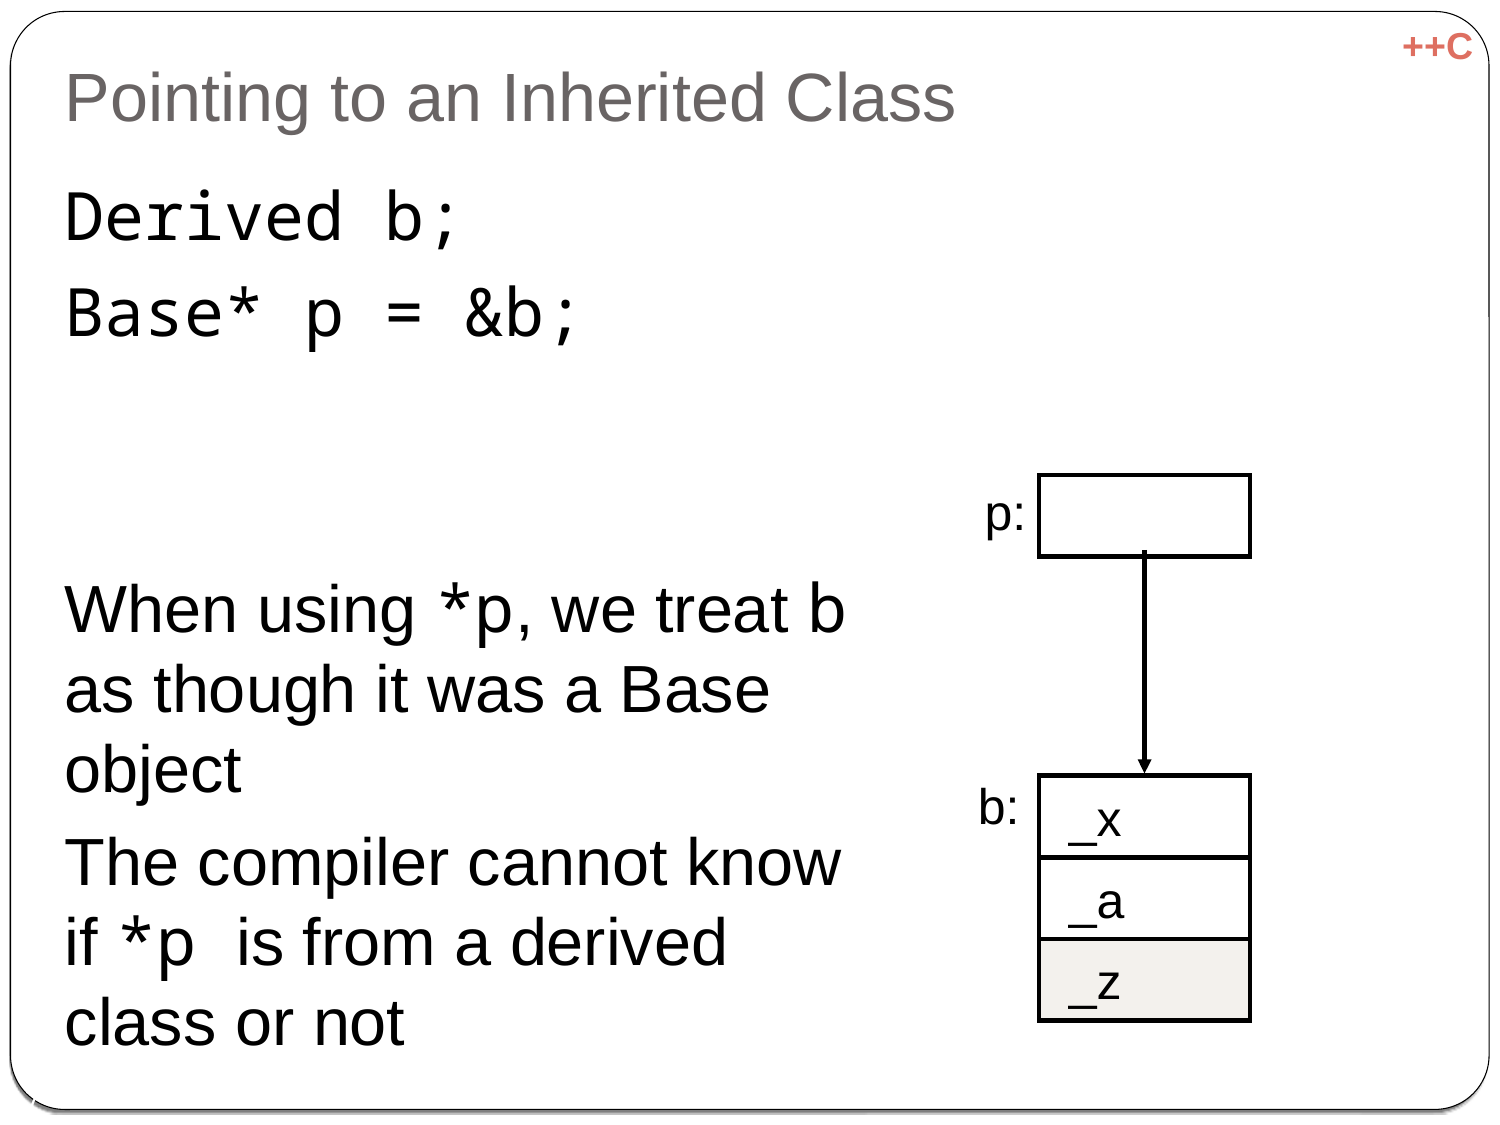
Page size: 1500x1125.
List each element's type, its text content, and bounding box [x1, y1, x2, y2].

text_box _z [1039, 939, 1250, 1021]
slide_number <number> [0, 1074, 50, 1125]
text_box b: [947, 752, 1050, 858]
text_box _a [1039, 857, 1250, 939]
text_box p: [954, 457, 1057, 563]
title Pointing to an Inherited Class [50, 45, 1450, 150]
list Derived b; Base* p = &b; When using *p, we treat b as though it was a Base object The compiler cannot know if *p is from a derived class or not [50, 149, 888, 1088]
text_box _x [1050, 775, 1250, 857]
